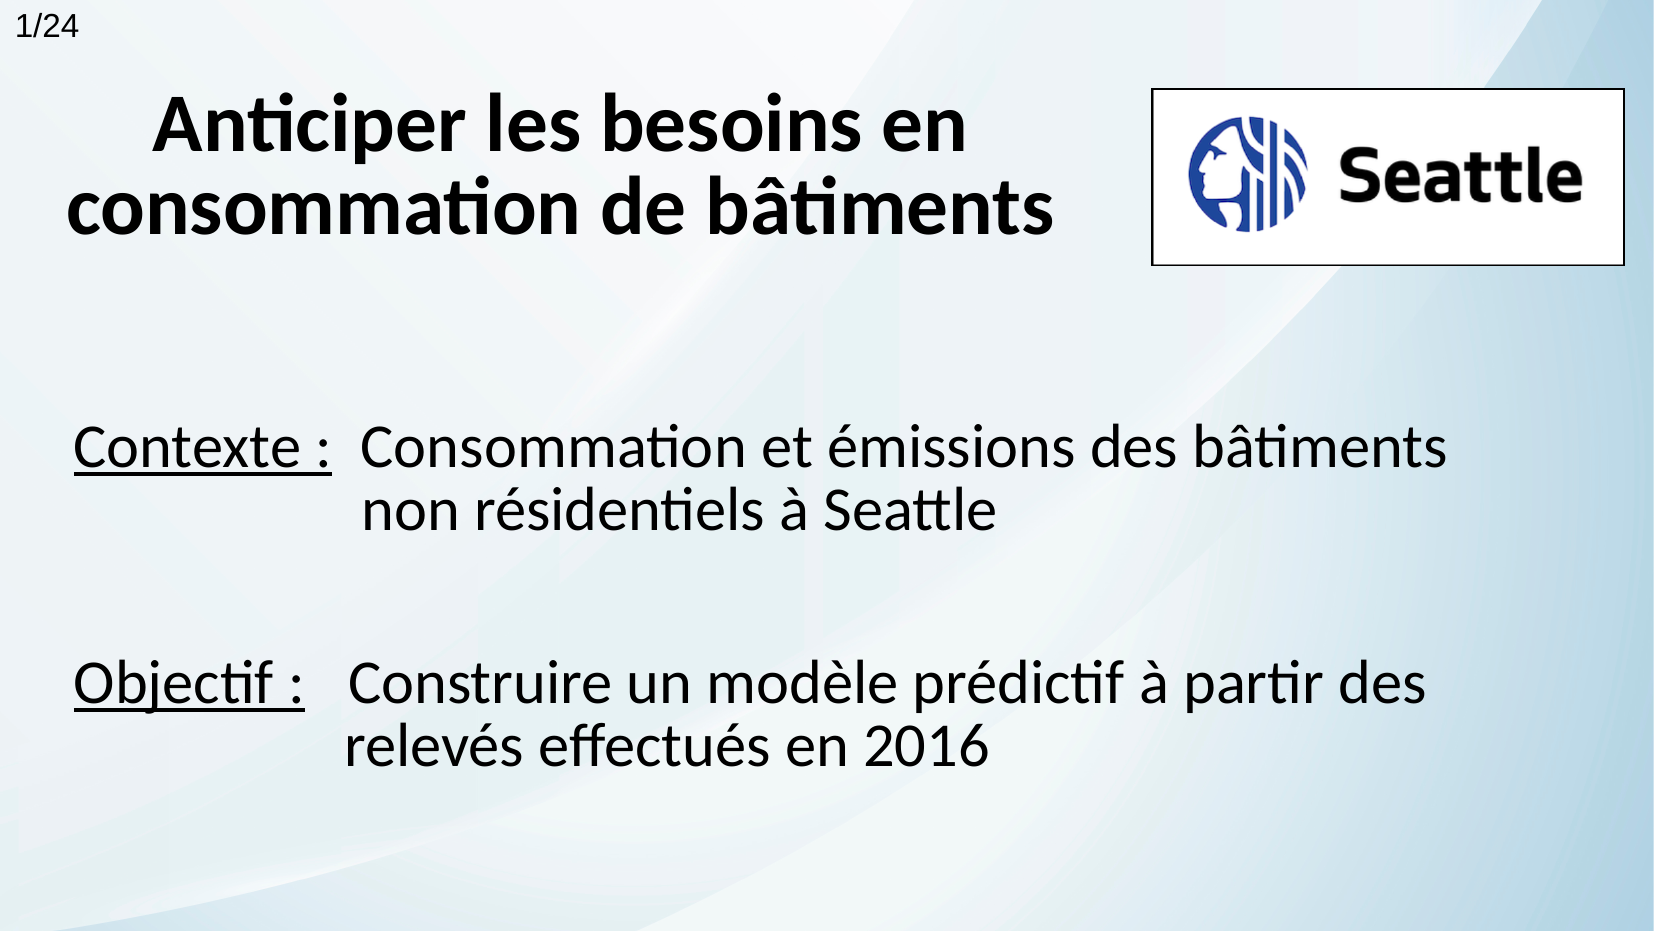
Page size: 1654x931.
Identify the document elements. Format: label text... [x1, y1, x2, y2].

text_box 1/24 [0, 0, 119, 60]
title Anticiper les besoins en consommation de bâtiments [0, 88, 1123, 256]
text_box Objectif : Construire un modèle prédictif à partir des relevés effectués en 2016 [59, 649, 1595, 790]
picture [0, 0, 1654, 931]
text_box Contexte : Consommation et émissions des bâtiments non résidentiels à Seattle [59, 413, 1536, 562]
